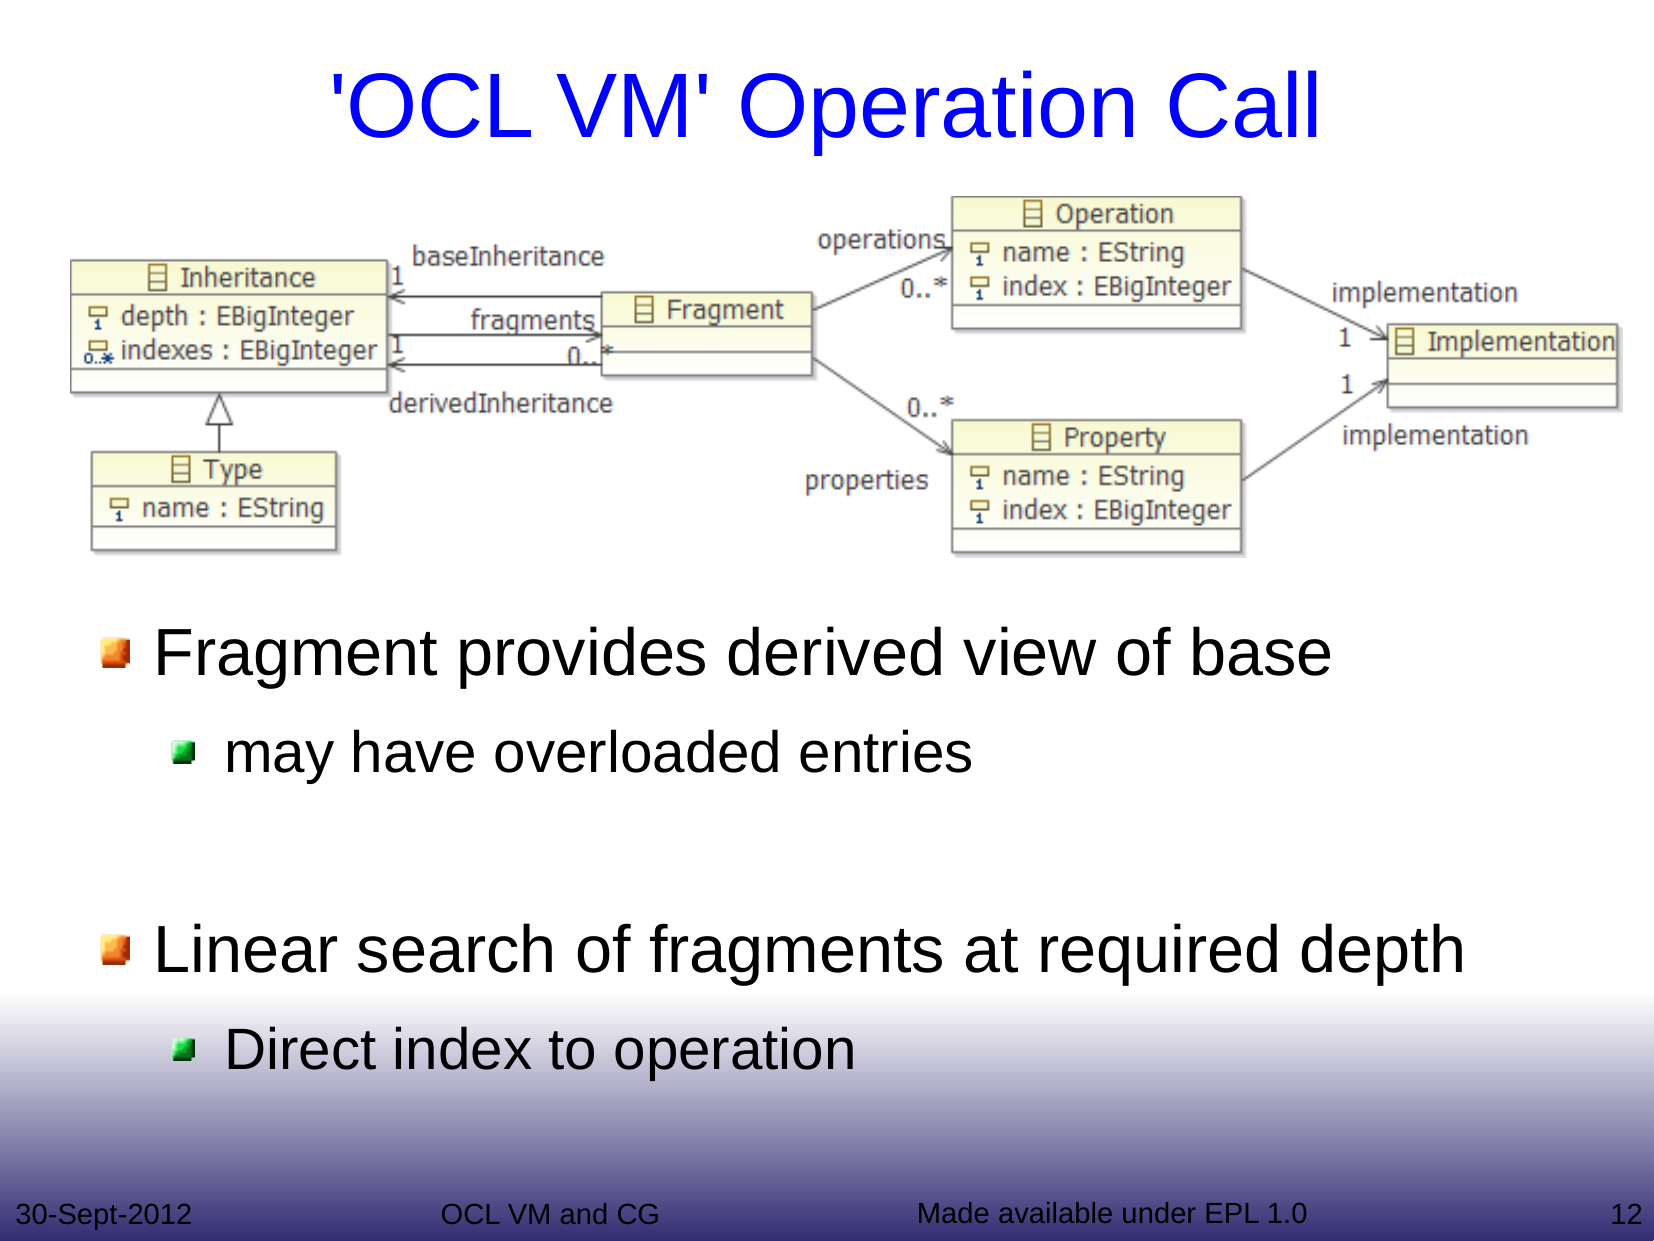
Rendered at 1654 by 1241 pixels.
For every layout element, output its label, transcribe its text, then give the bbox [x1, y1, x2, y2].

title 'OCL VM' Operation Call [82, 49, 1571, 162]
picture [70, 196, 1623, 558]
list Fragment provides derived view of base may have overloaded entries Linear search of fragments at required depth Direct index to operation [82, 615, 1571, 1175]
